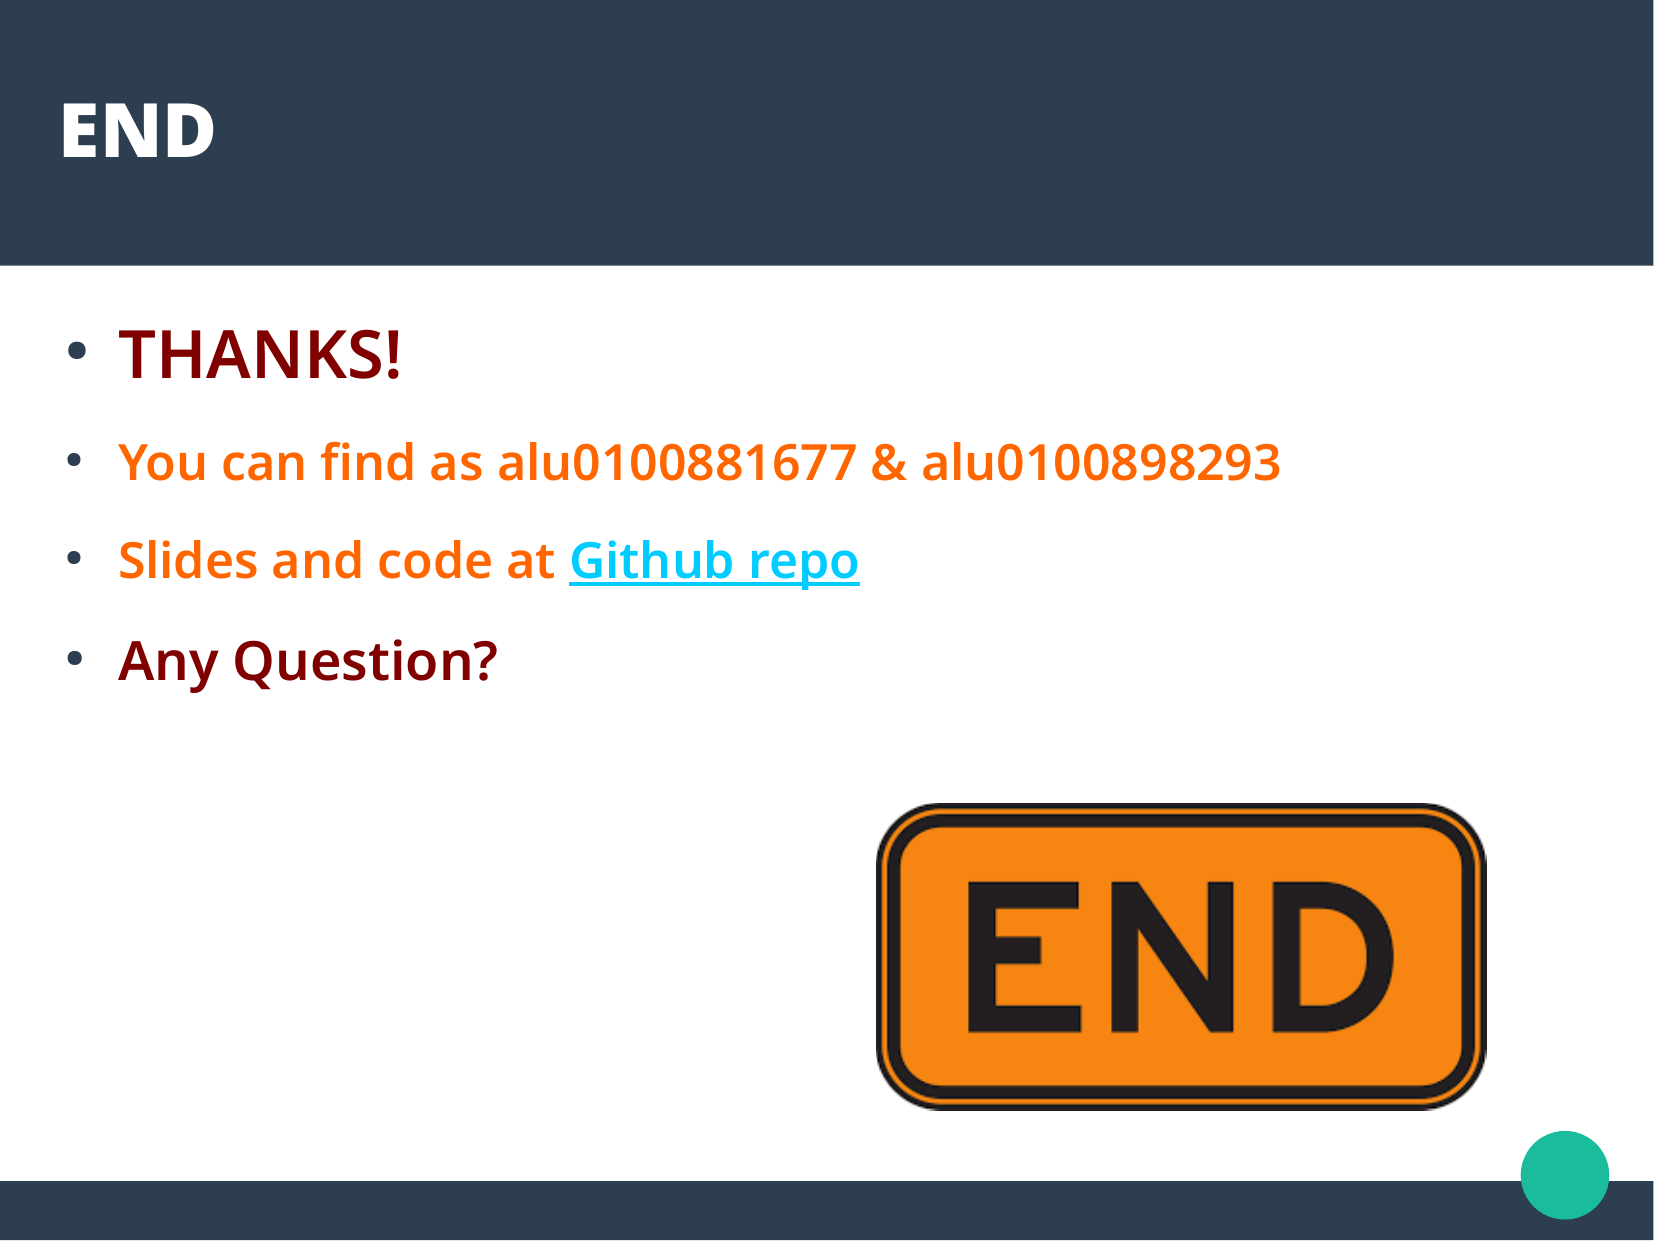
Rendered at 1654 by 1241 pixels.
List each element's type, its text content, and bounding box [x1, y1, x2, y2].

picture [876, 803, 1487, 1111]
list THANKS! You can find as alu0100881677 & alu0100898293 Slides and code at Github repo Any Question? [47, 307, 1583, 1134]
title END [59, 49, 1595, 207]
